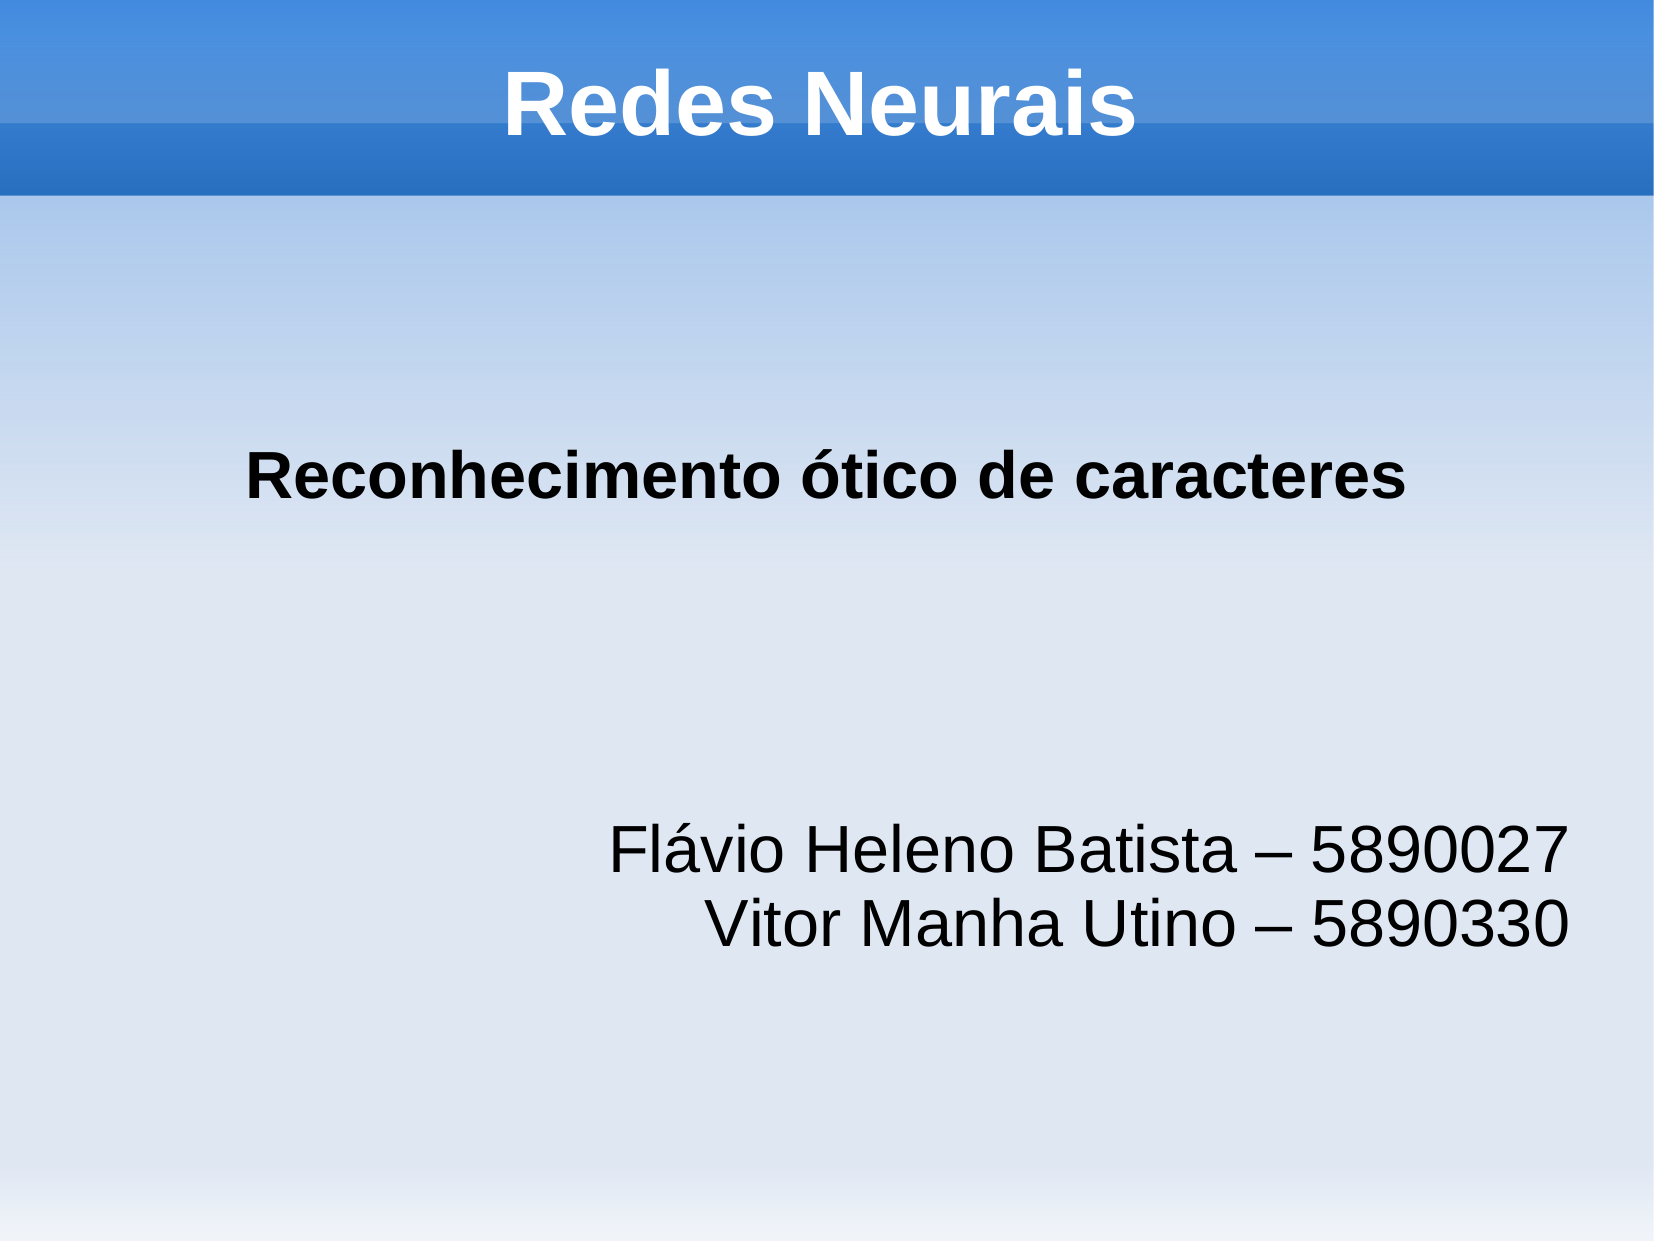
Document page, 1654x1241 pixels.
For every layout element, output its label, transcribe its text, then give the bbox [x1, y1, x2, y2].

subtitle Reconhecimento ótico de caracteres Flávio Heleno Batista – 5890027 Vitor Manha Utino – 5890330 [82, 297, 1571, 1102]
title Redes Neurais [76, 0, 1565, 208]
picture [0, 0, 1654, 1241]
